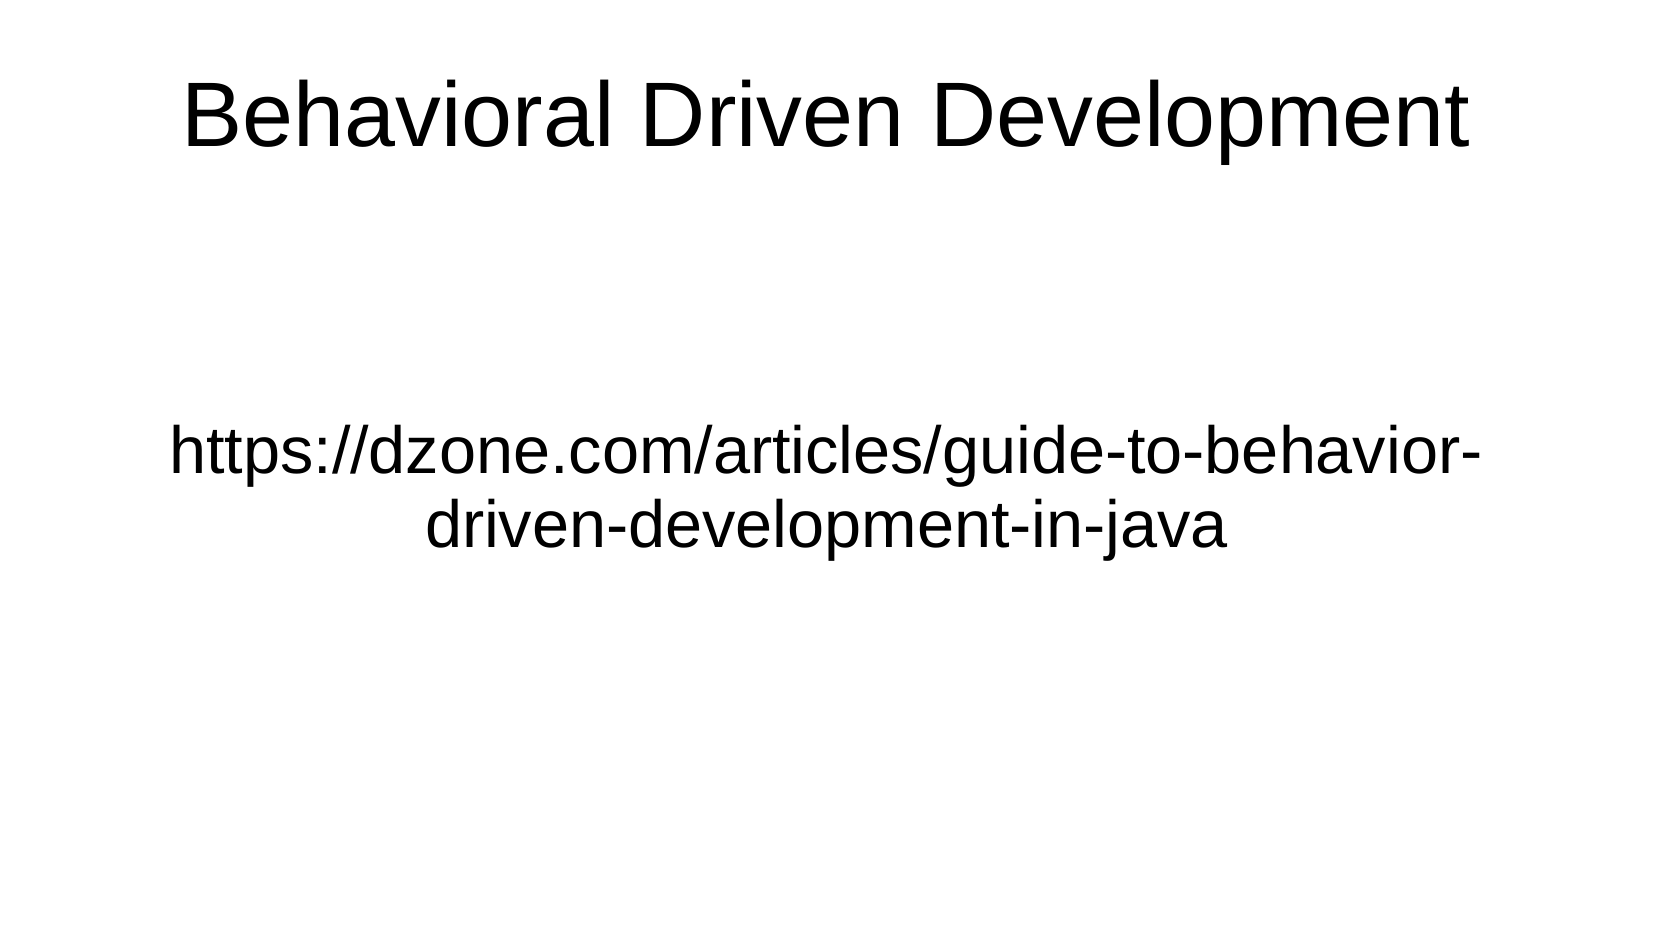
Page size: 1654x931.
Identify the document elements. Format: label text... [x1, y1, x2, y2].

title Behavioral Driven Development [82, 37, 1571, 193]
subtitle https://dzone.com/articles/guide-to-behavior-driven-development-in-java [82, 217, 1571, 758]
